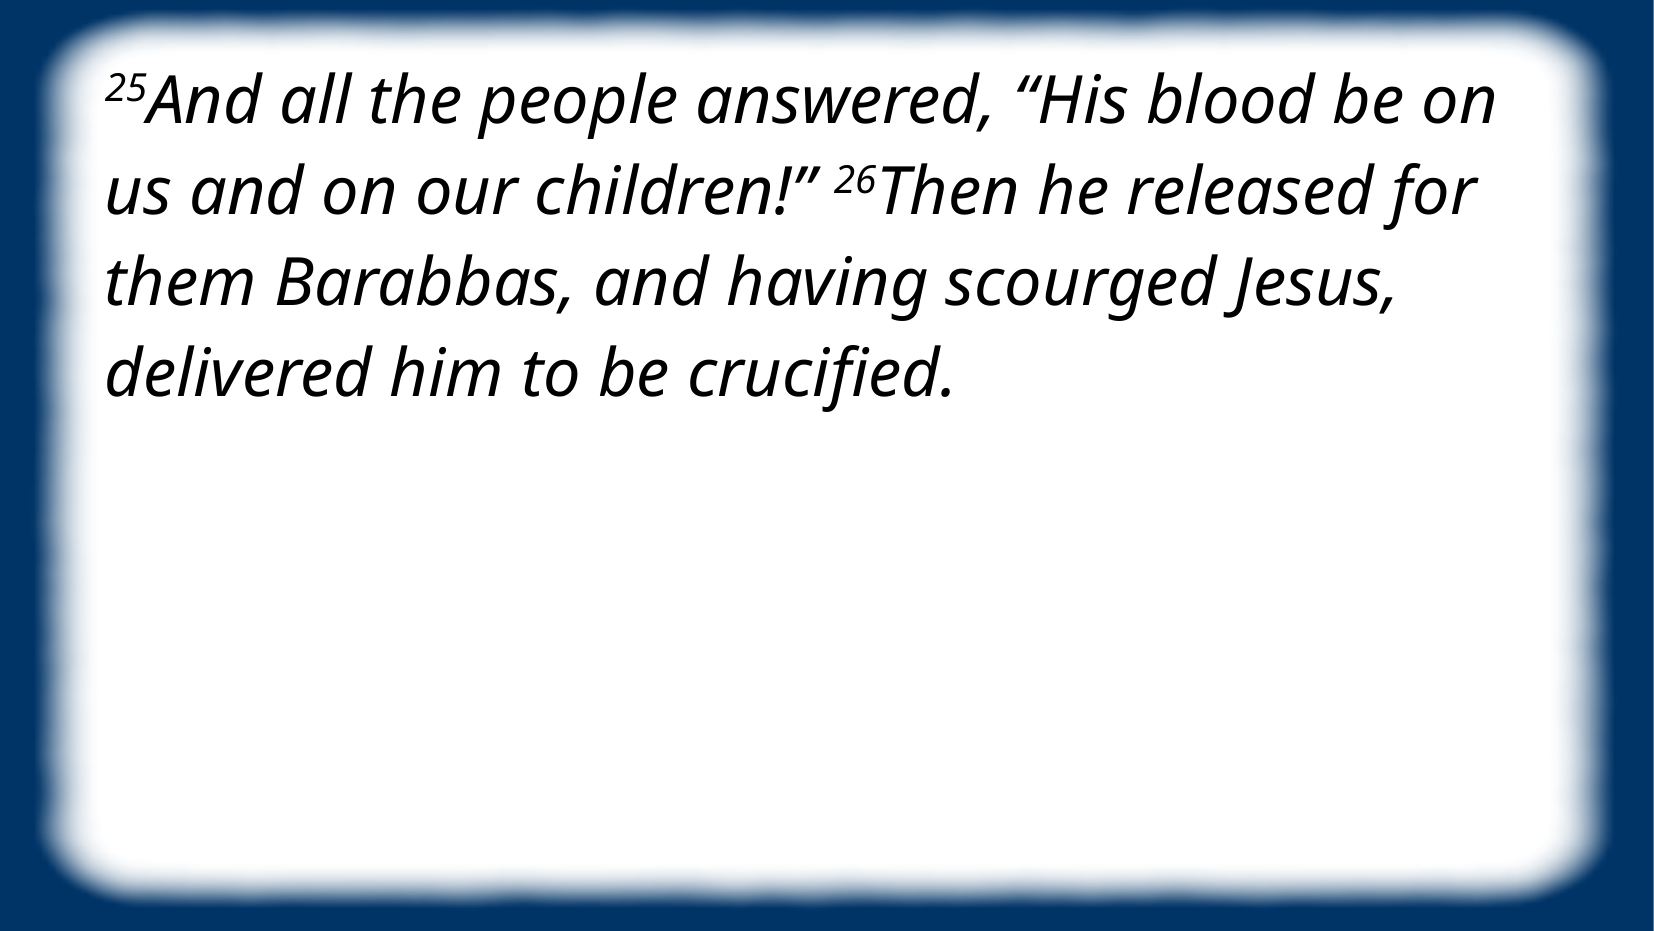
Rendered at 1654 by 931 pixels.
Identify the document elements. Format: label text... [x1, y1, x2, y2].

picture [0, 0, 1654, 931]
text_box 25And all the people answered, “His blood be on us and on our children!” 26Then he released for them Barabbas, and having scourged Jesus, delivered him to be crucified. [90, 45, 1546, 415]
